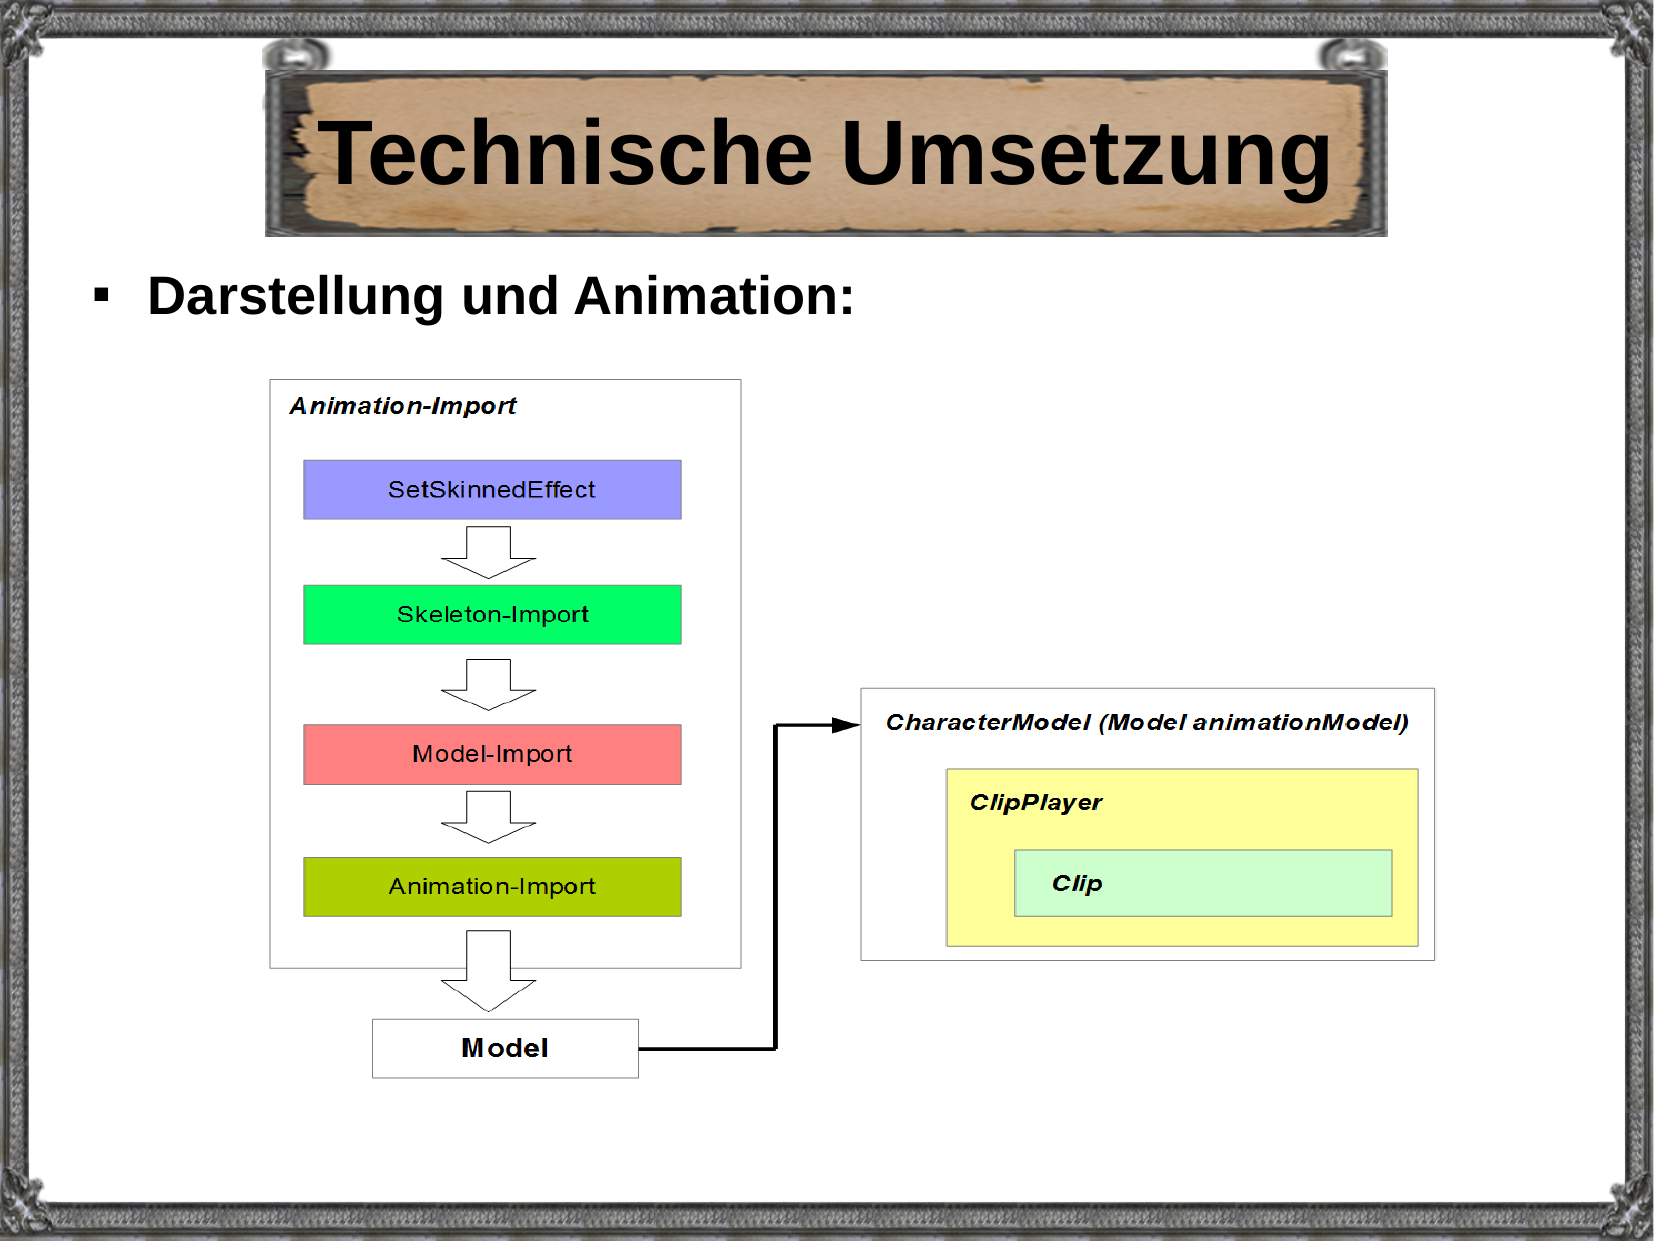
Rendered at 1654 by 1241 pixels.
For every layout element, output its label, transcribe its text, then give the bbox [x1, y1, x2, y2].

list Darstellung und Animation: [76, 265, 1625, 1086]
picture [0, 0, 1654, 1241]
